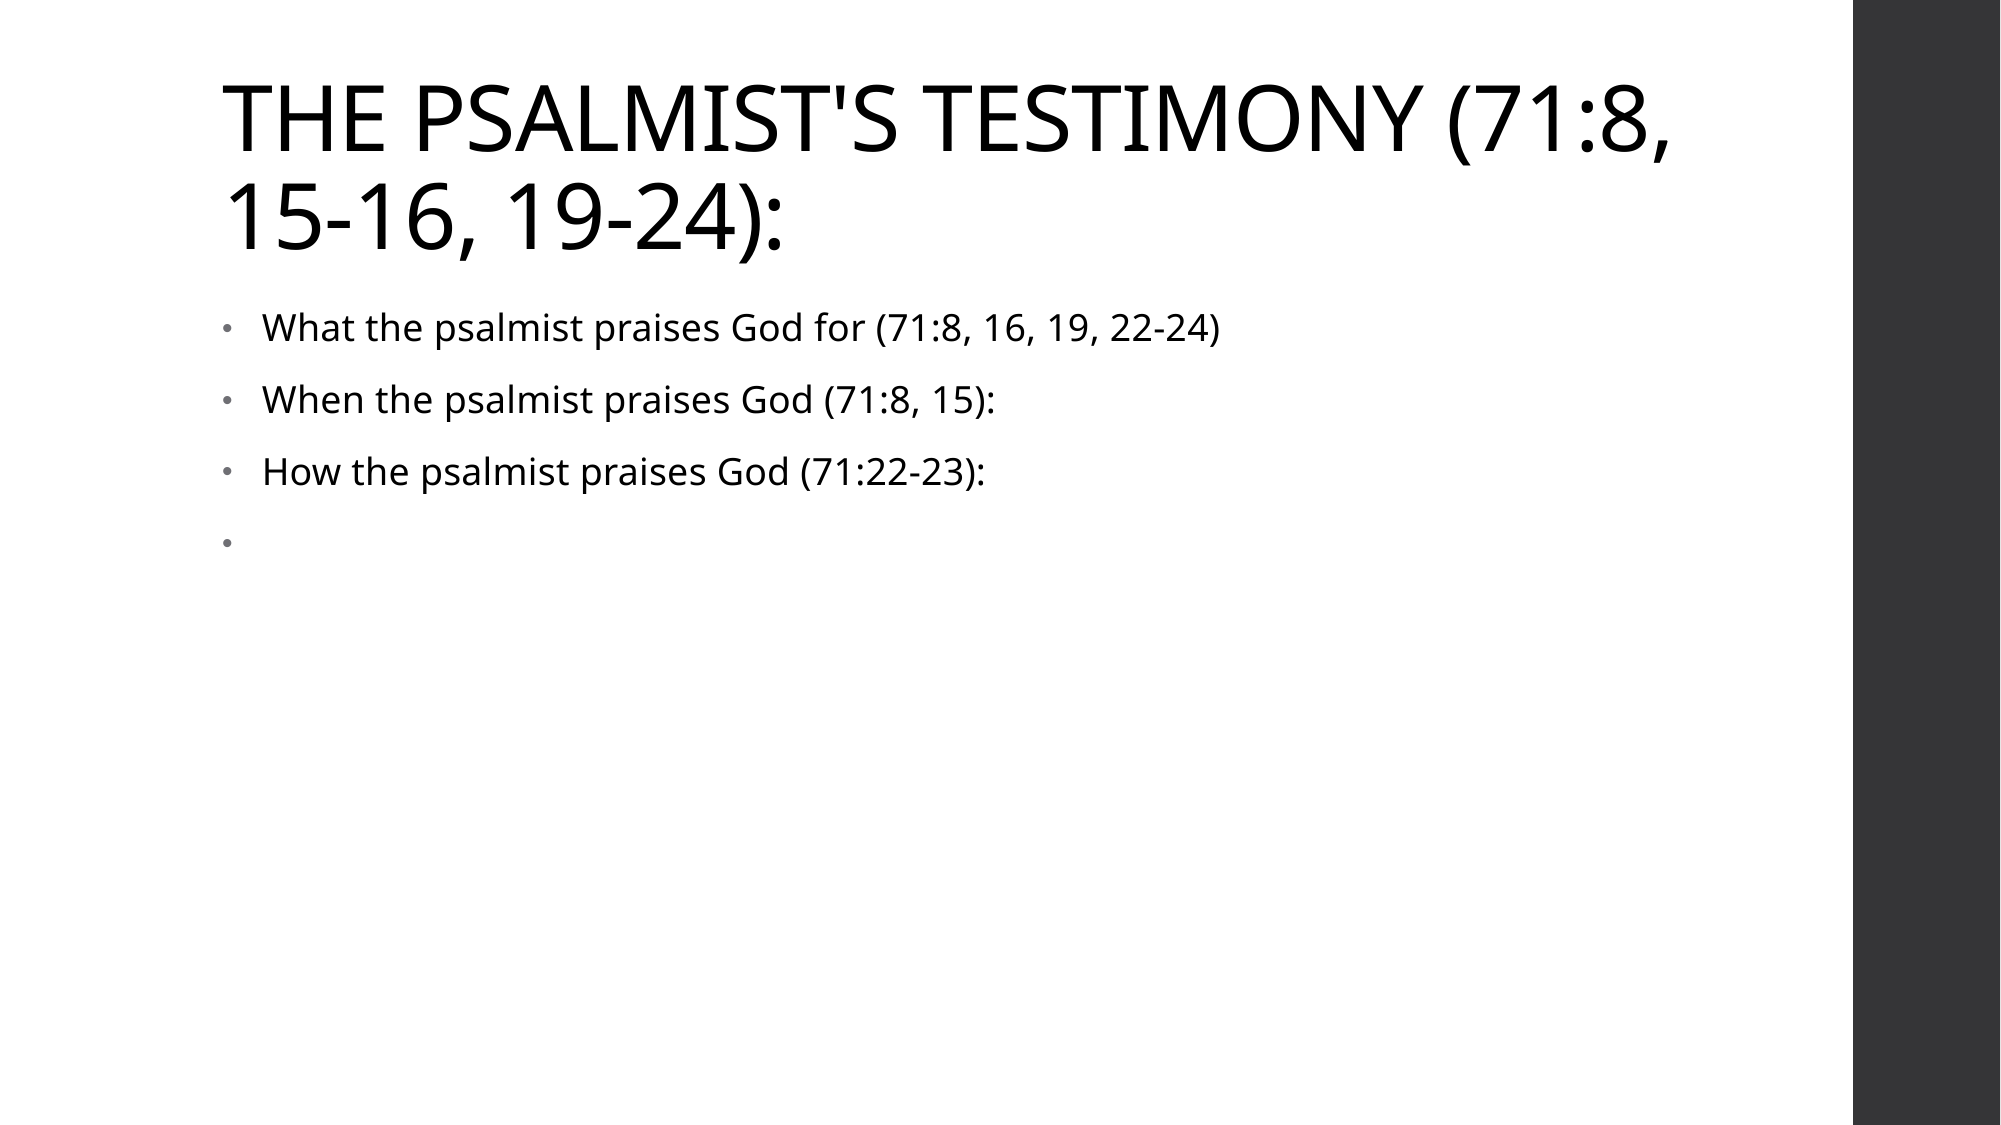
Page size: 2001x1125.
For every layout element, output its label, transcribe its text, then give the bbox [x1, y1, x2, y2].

title THE PSALMIST'S TESTIMONY (71:8, 15-16, 19-24): [206, 60, 1797, 278]
list What the psalmist praises God for (71:8, 16, 19, 22-24) When the psalmist praises God (71:8, 15): How the psalmist praises God (71:22-23): [206, 299, 1617, 1014]
